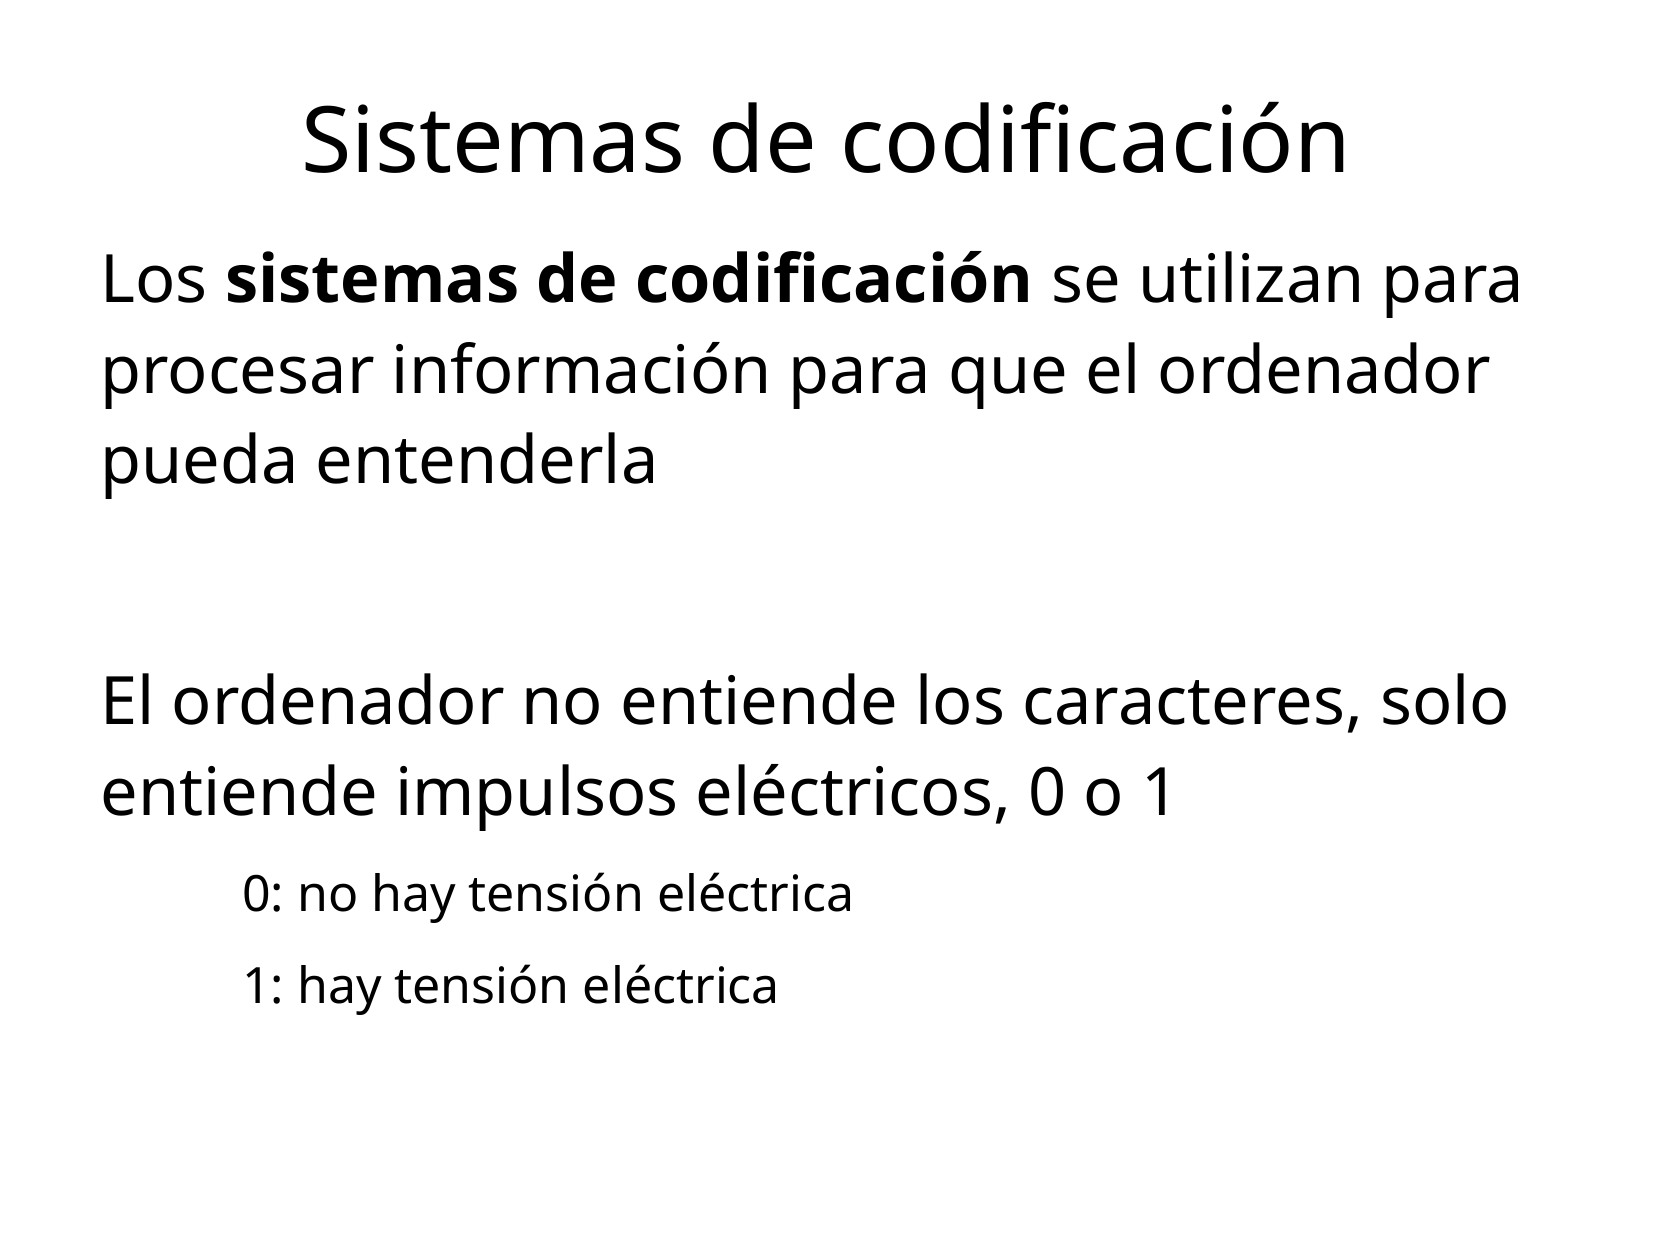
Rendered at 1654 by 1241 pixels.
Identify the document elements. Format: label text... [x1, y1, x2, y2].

title Sistemas de codificación [82, 49, 1571, 225]
list Los sistemas de codificación se utilizan para procesar información para que el ordenador pueda entenderla El ordenador no entiende los caracteres, solo entiende impulsos eléctricos, 0 o 1 0: no hay tensión eléctrica 1: hay tensión eléctrica [100, 231, 1589, 951]
